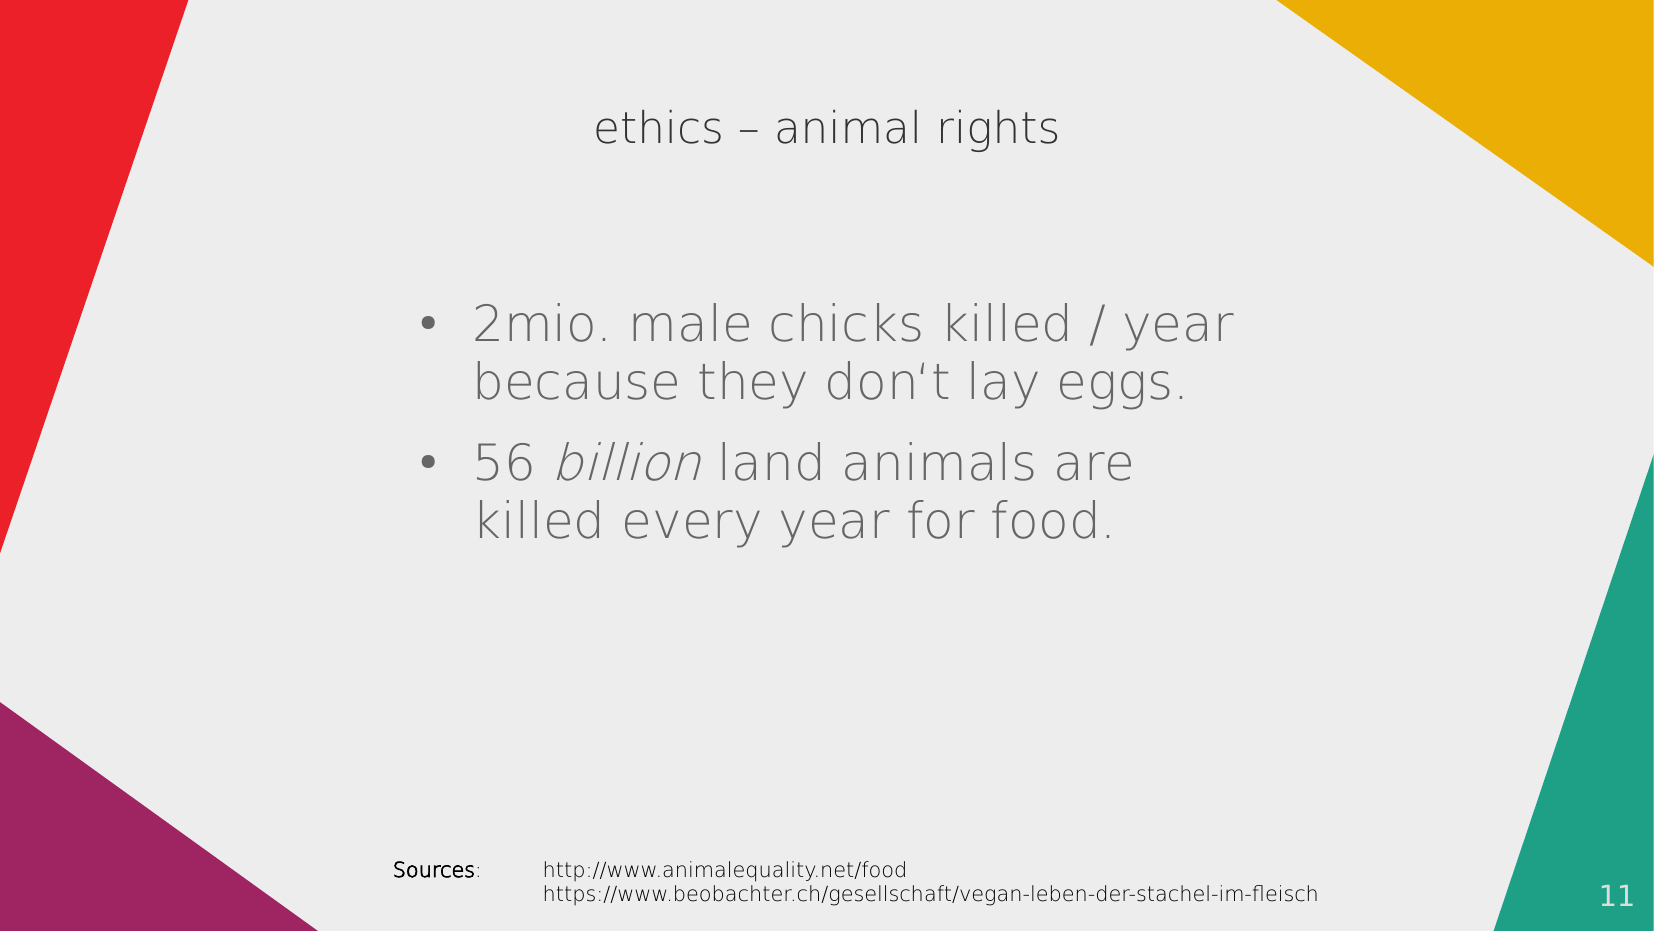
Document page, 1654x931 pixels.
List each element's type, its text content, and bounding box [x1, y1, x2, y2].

title ethics – animal rights [114, 54, 1539, 203]
list 2mio. male chicks killed / year because they don‘t lay eggs. 56 billion land animals are killed every year for food. [401, 295, 1252, 636]
text_box Sources: http://www.animalequality.net/food https://www.beobachter.ch/gesellschaft/vegan-leben-der-stachel-im-fleisch [377, 850, 1371, 931]
